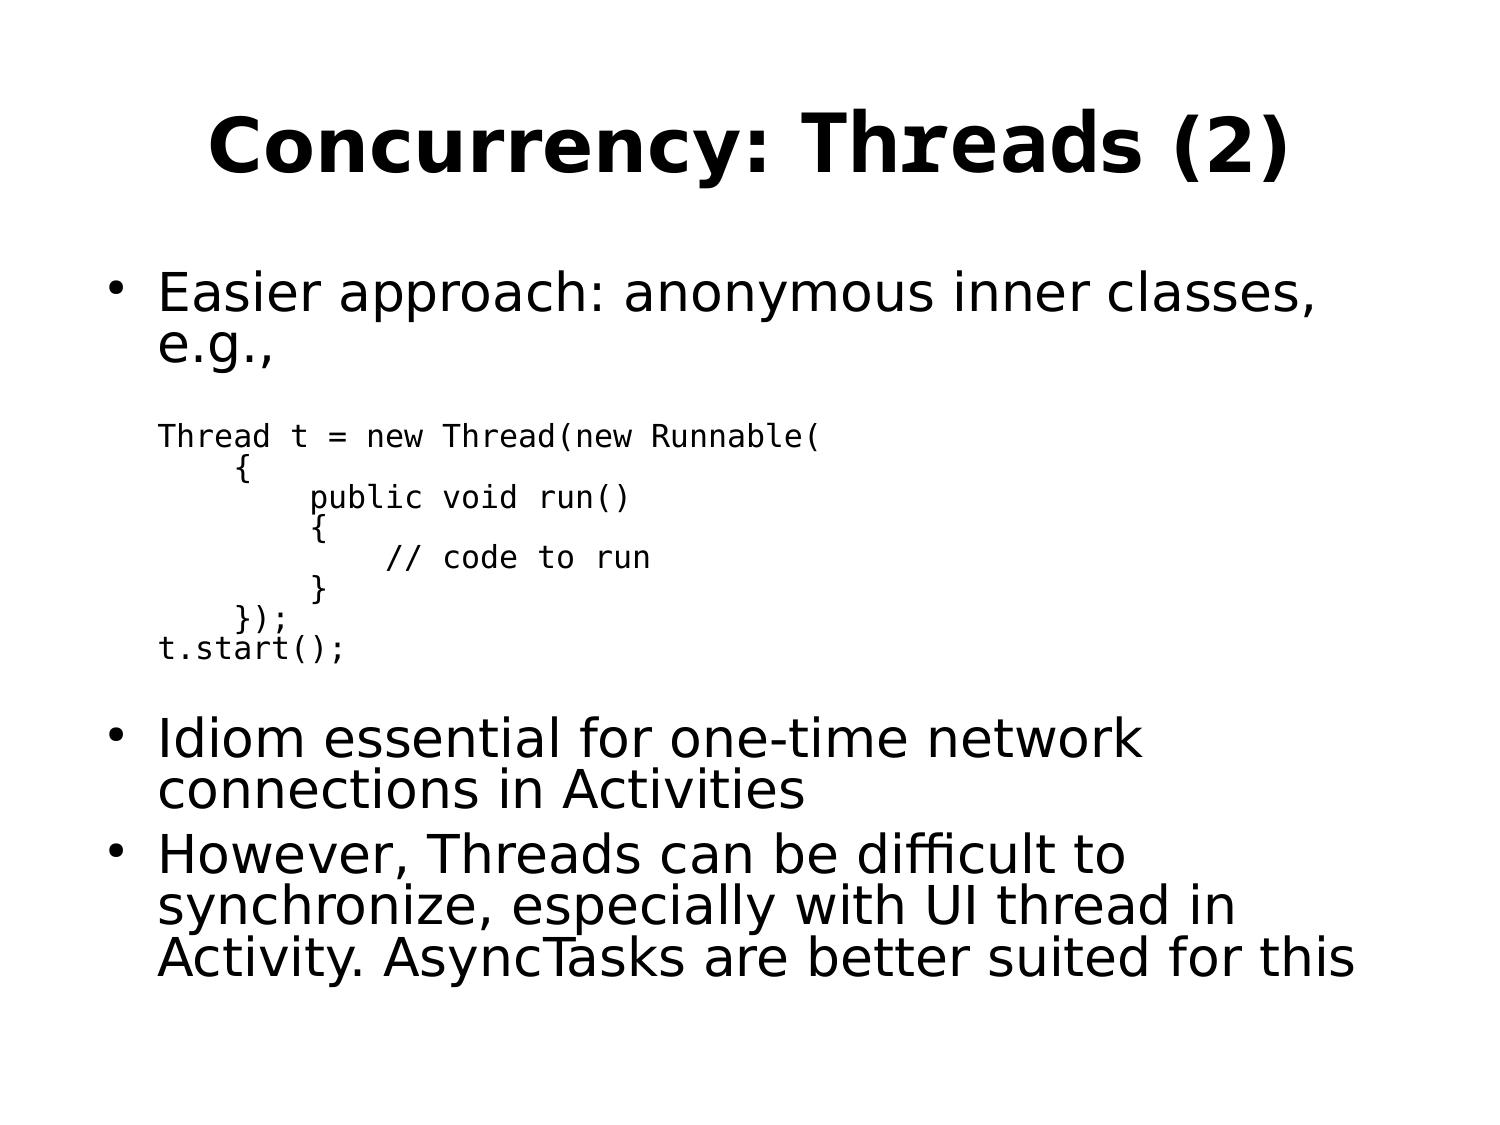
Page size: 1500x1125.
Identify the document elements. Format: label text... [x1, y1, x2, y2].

title Concurrency: Threads (2) [75, 45, 1426, 233]
list Easier approach: anonymous inner classes, e.g., Thread t = new Thread(new Runnable( { public void run() { // code to run } }); t.start(); Idiom essential for one-time network connections in Activities However, Threads can be difficult to synchronize, especially with UI thread in Activity. AsyncTasks are better suited for this [75, 262, 1426, 1005]
